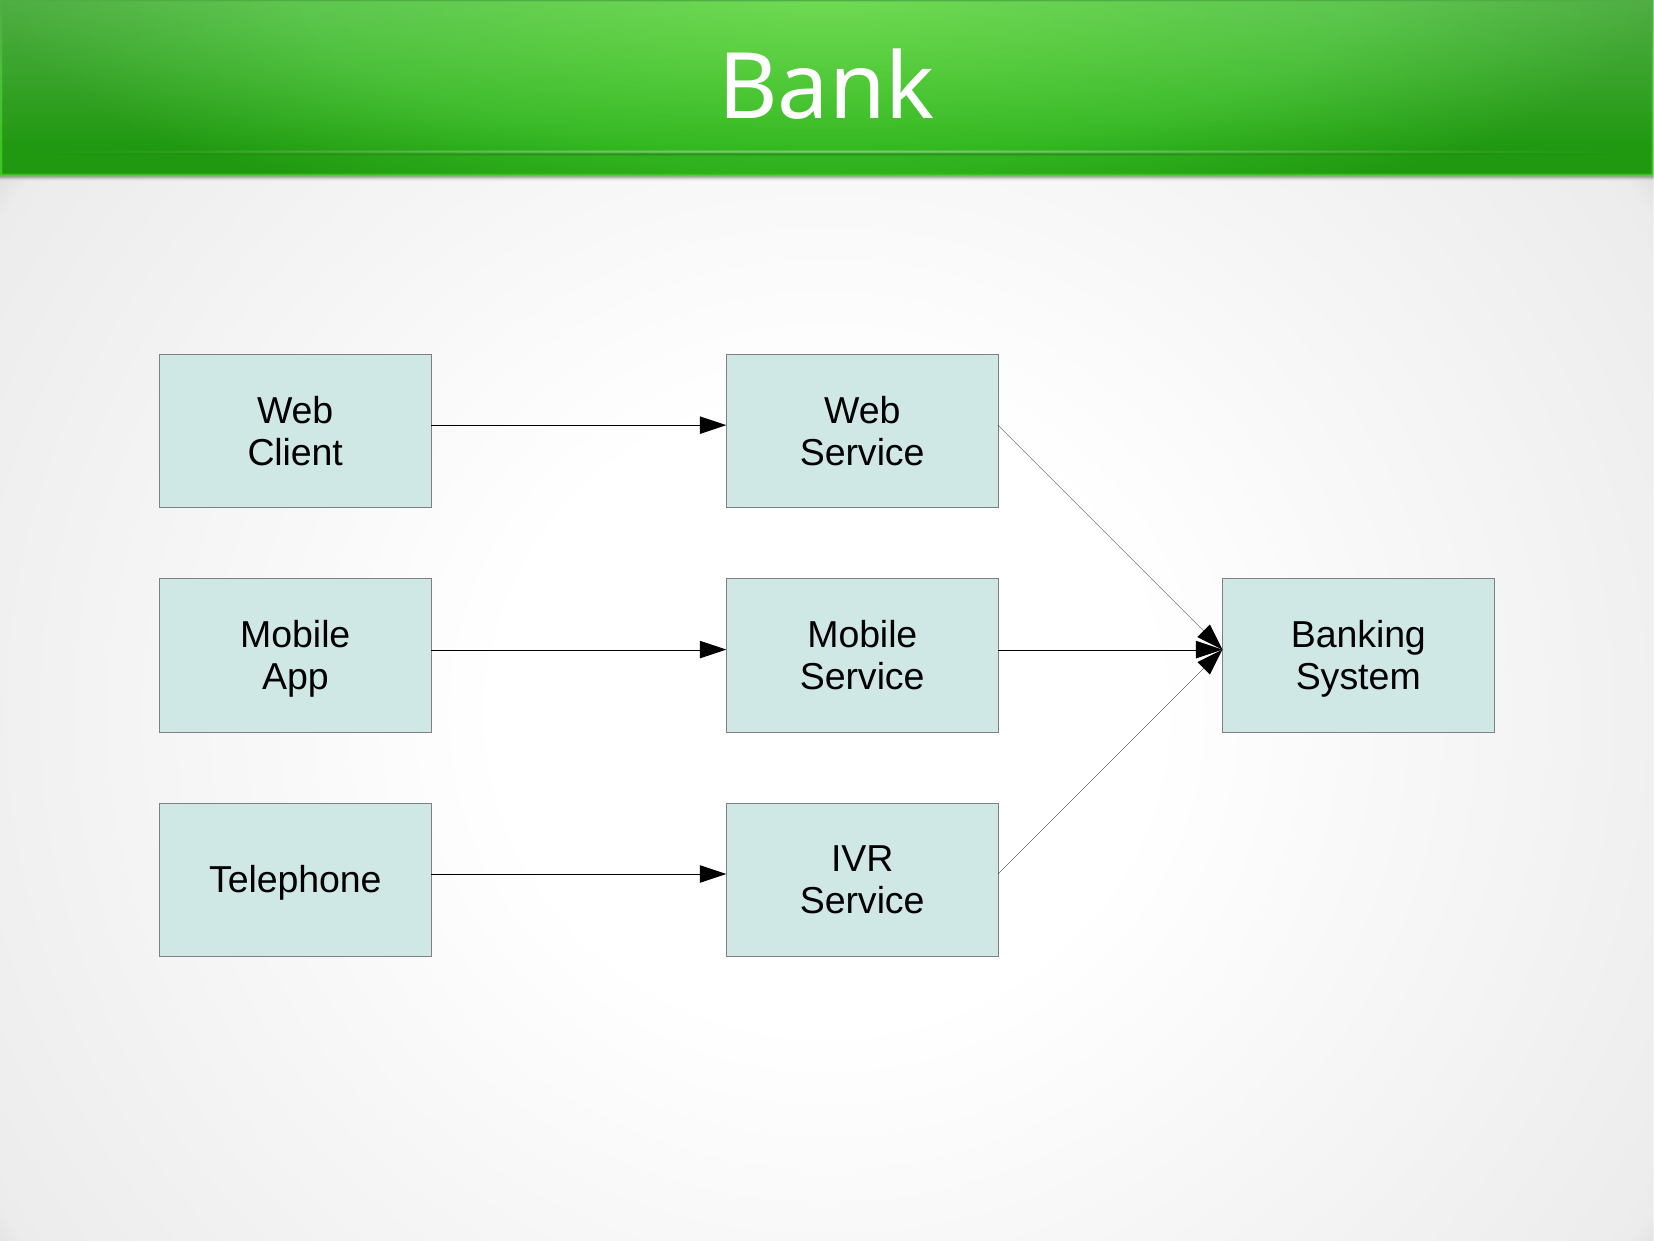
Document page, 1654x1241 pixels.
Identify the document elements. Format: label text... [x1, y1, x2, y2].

text_box IVR Service [726, 803, 999, 957]
picture [0, 0, 1654, 1241]
text_box Mobile Service [726, 578, 999, 733]
text_box Telephone [159, 803, 432, 957]
text_box Mobile App [159, 578, 432, 733]
text_box Web Client [159, 354, 432, 508]
text_box Banking System [1222, 578, 1495, 733]
title Bank [82, 11, 1571, 154]
text_box Web Service [726, 354, 999, 508]
